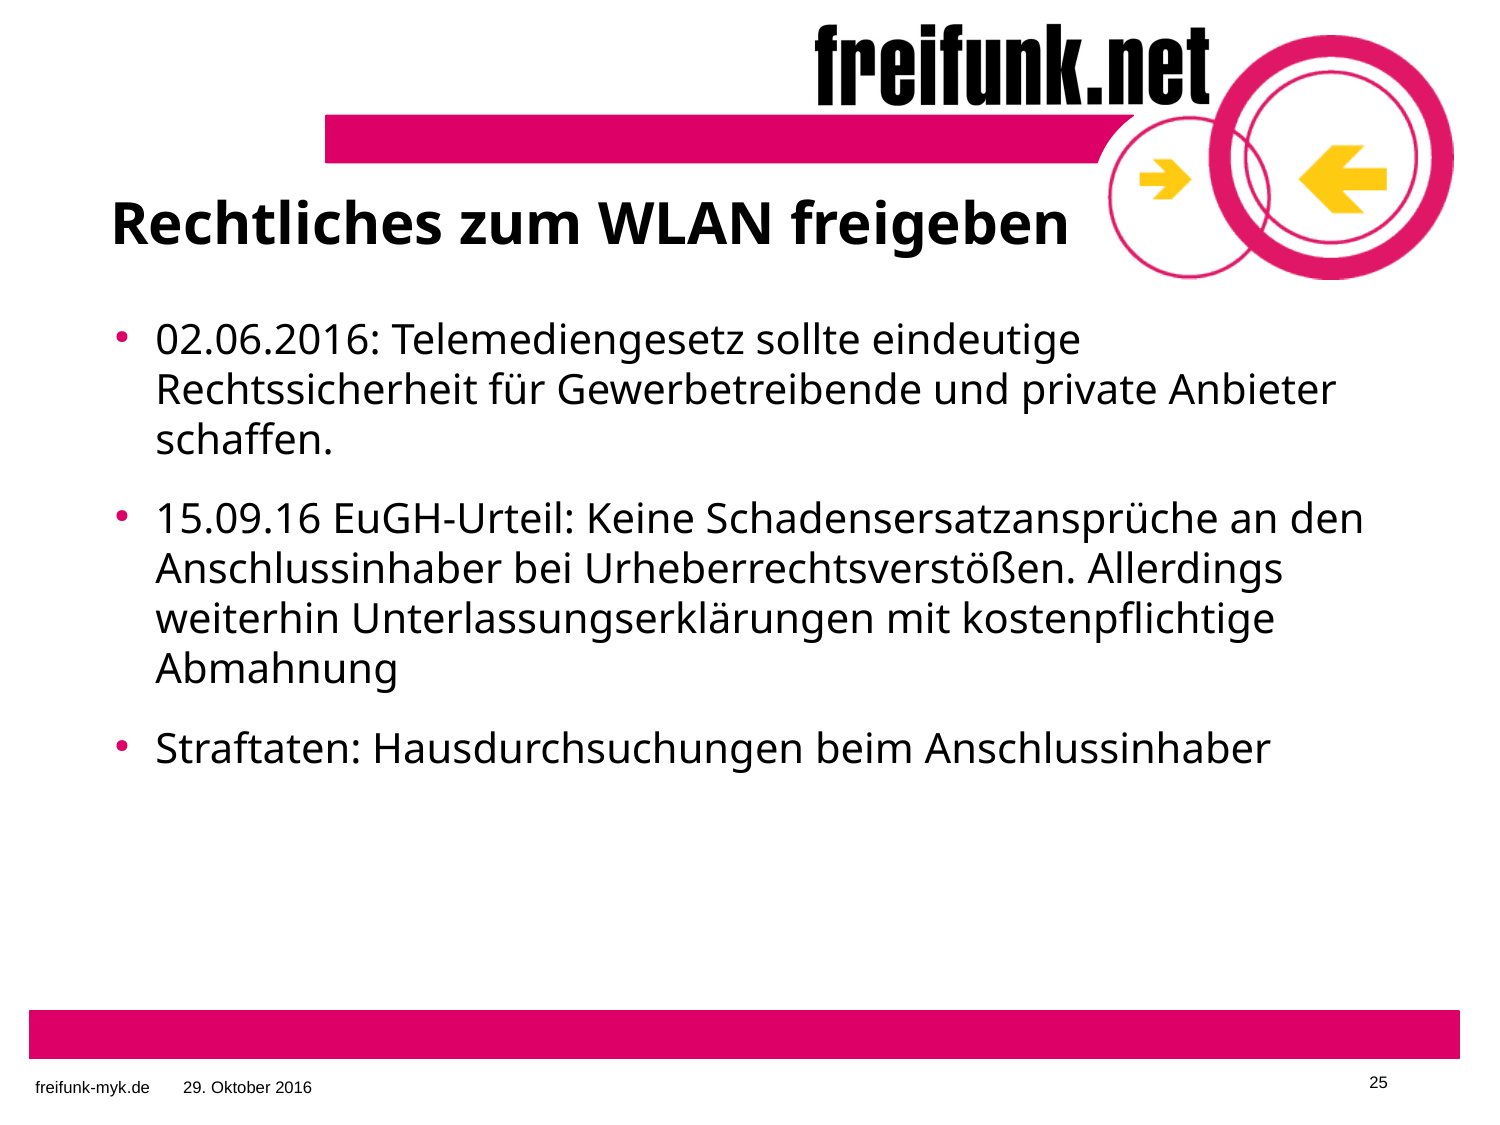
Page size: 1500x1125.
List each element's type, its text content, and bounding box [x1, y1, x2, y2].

picture [816, 24, 1454, 280]
title Rechtliches zum WLAN freigeben [110, 160, 1093, 282]
list 02.06.2016: Telemediengesetz sollte eindeutige Rechtssicherheit für Gewerbetreibende und private Anbieter schaffen. 15.09.16 EuGH-Urteil: Keine Schadensersatzansprüche an den Anschlussinhaber bei Urheberrechtsverstößen. Allerdings weiterhin Unterlassungserklärungen mit kostenpflichtige Abmahnung Straftaten: Hausdurchsuchungen beim Anschlussinhaber [110, 312, 1392, 1000]
